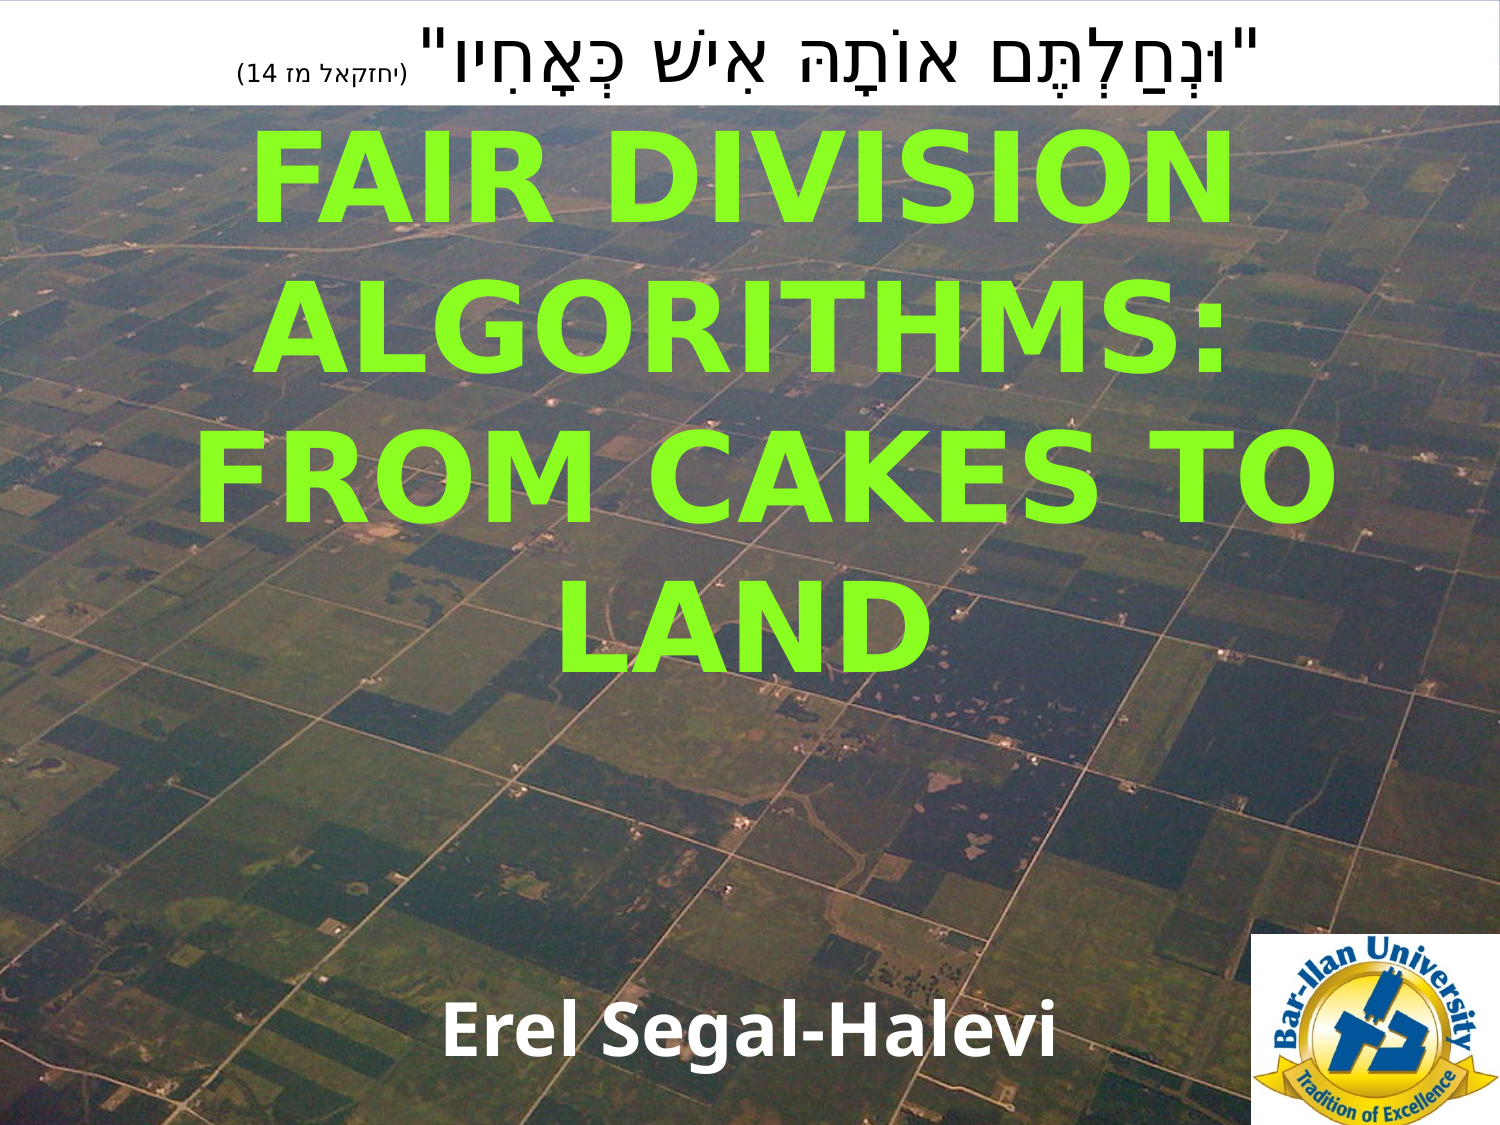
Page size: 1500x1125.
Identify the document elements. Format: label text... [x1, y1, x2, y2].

text_box "וּנְחַלְתֶּם אוֹתָהּ אִישׁ כְּאָחִיו" (יחזקאל מז 14) [0, 0, 1500, 106]
subtitle Erel Segal-Halevi [39, 456, 1460, 1079]
title Fair Division Algorithms: from Cakes to Land [2, 247, 1486, 706]
picture [0, 106, 1500, 1125]
